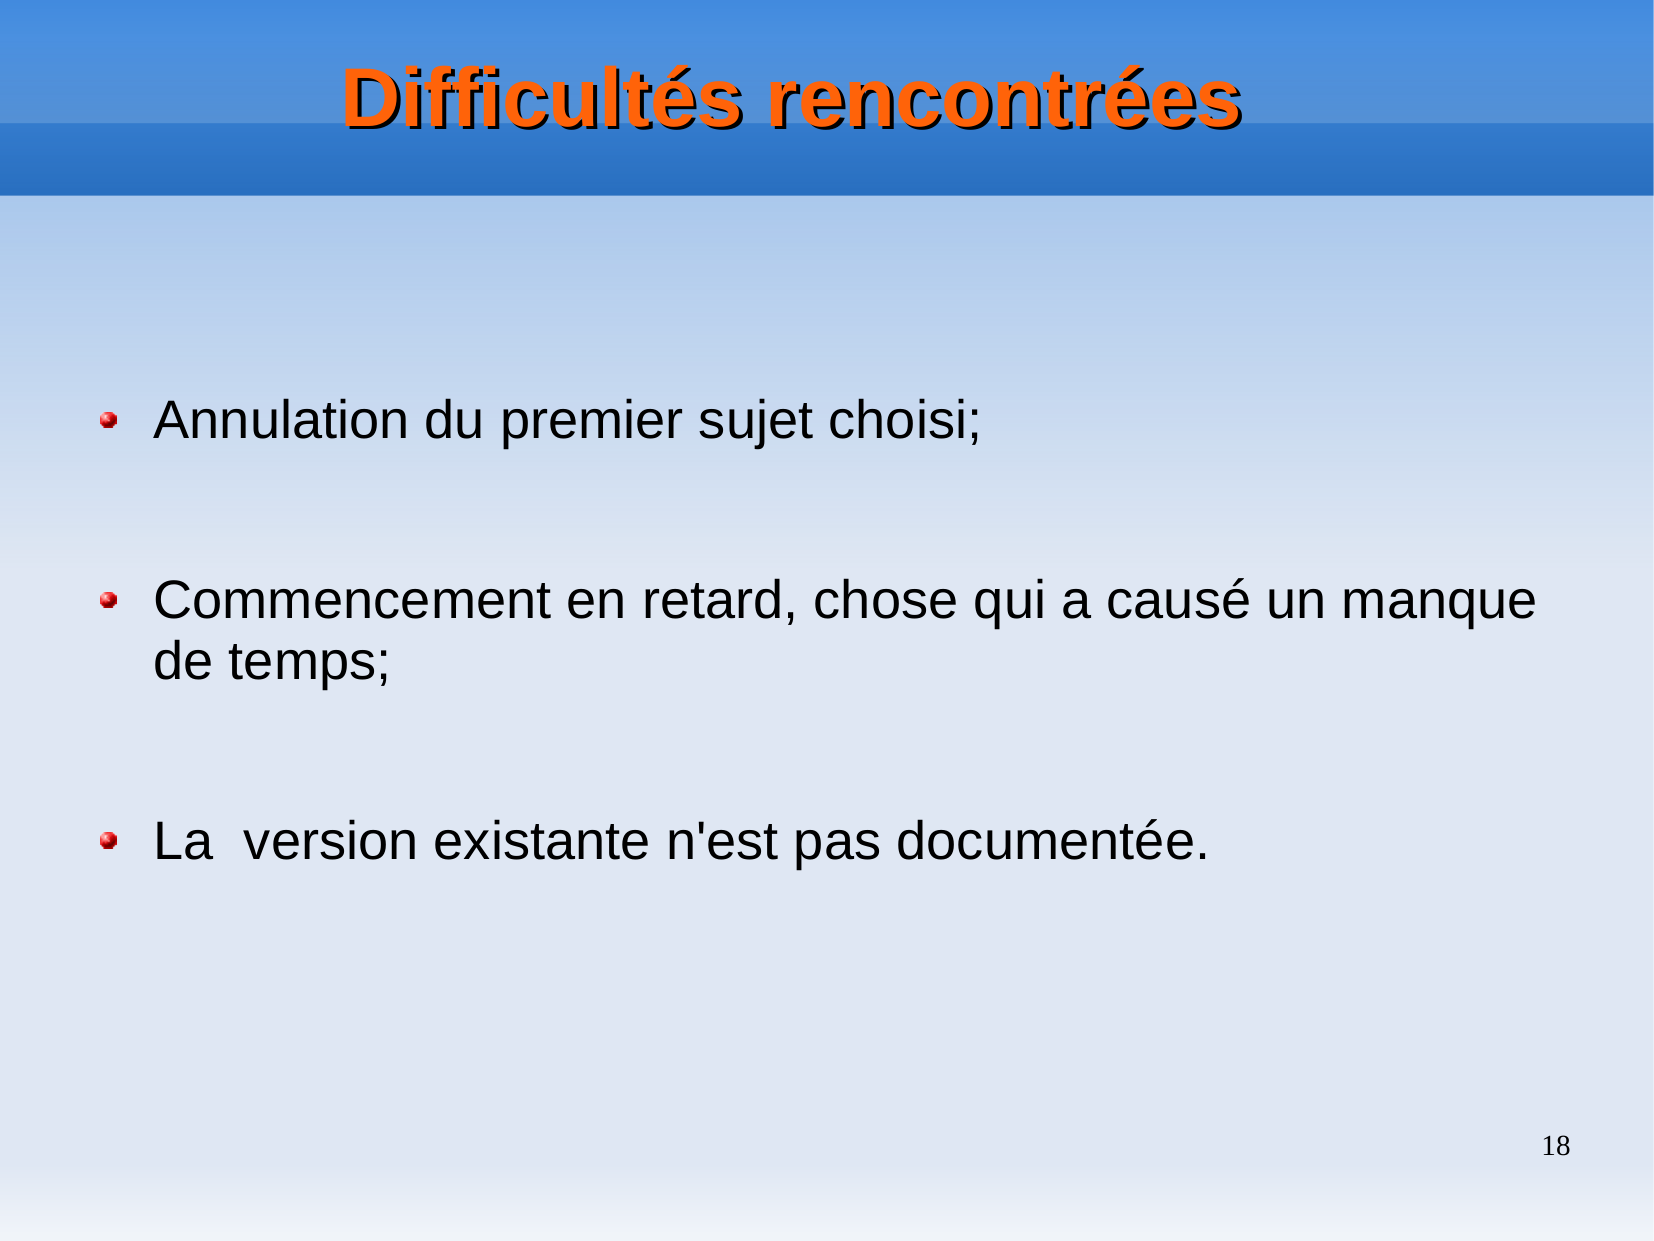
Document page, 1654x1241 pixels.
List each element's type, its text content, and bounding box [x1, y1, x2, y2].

title Difficultés rencontrées [224, 17, 1359, 178]
picture [0, 0, 1654, 1241]
list Annulation du premier sujet choisi; Commencement en retard, chose qui a causé un manque de temps; La version existante n'est pas documentée. [82, 389, 1571, 1050]
